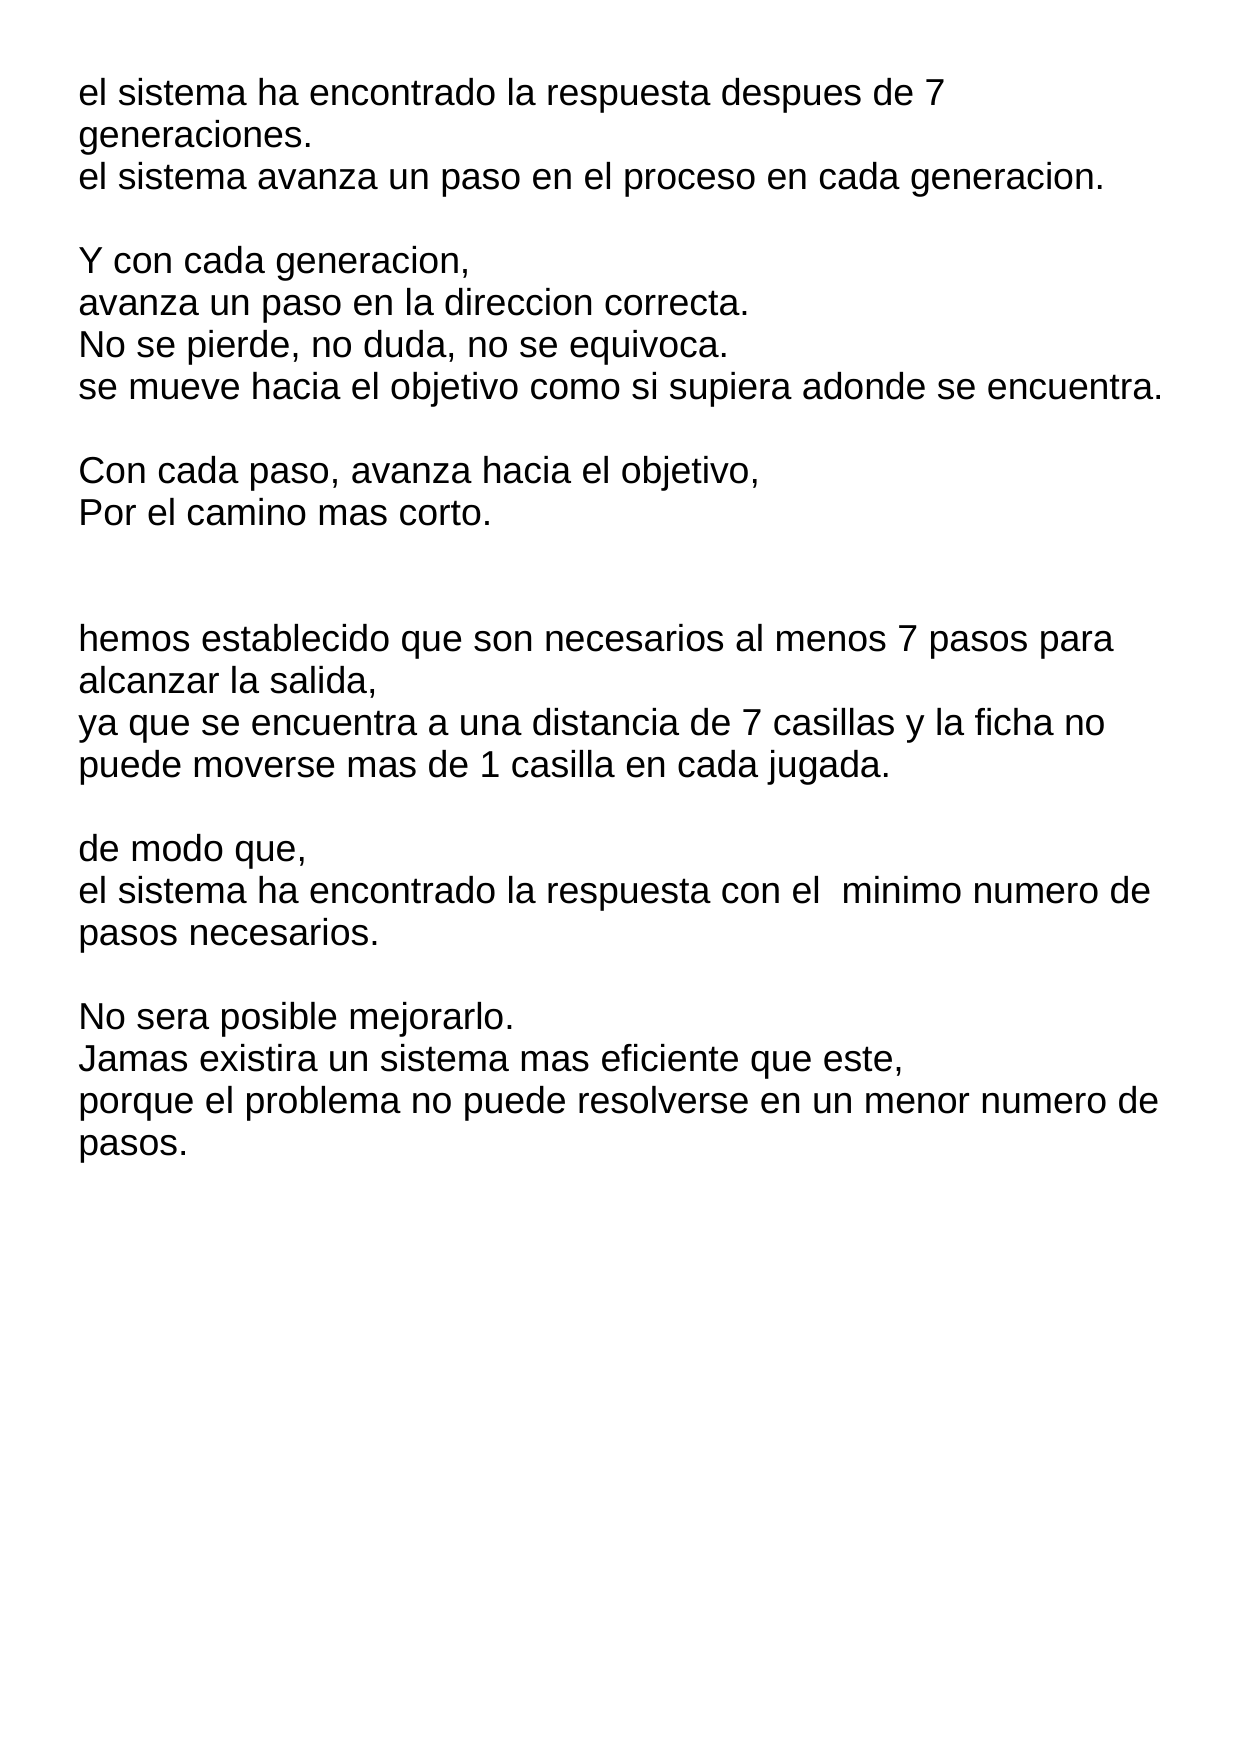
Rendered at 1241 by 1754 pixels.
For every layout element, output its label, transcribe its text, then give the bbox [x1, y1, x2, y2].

text_box el sistema ha encontrado la respuesta despues de 7 generaciones. el sistema avanza un paso en el proceso en cada generacion. Y con cada generacion, avanza un paso en la direccion correcta. No se pierde, no duda, no se equivoca. se mueve hacia el objetivo como si supiera adonde se encuentra. Con cada paso, avanza hacia el objetivo, Por el camino mas corto. hemos establecido que son necesarios al menos 7 pasos para alcanzar la salida, ya que se encuentra a una distancia de 7 casillas y la ficha no puede moverse mas de 1 casilla en cada jugada. de modo que, el sistema ha encontrado la respuesta con el minimo numero de pasos necesarios. No sera posible mejorarlo. Jamas existira un sistema mas eficiente que este, porque el problema no puede resolverse en un menor numero de pasos. [63, 64, 1182, 1172]
